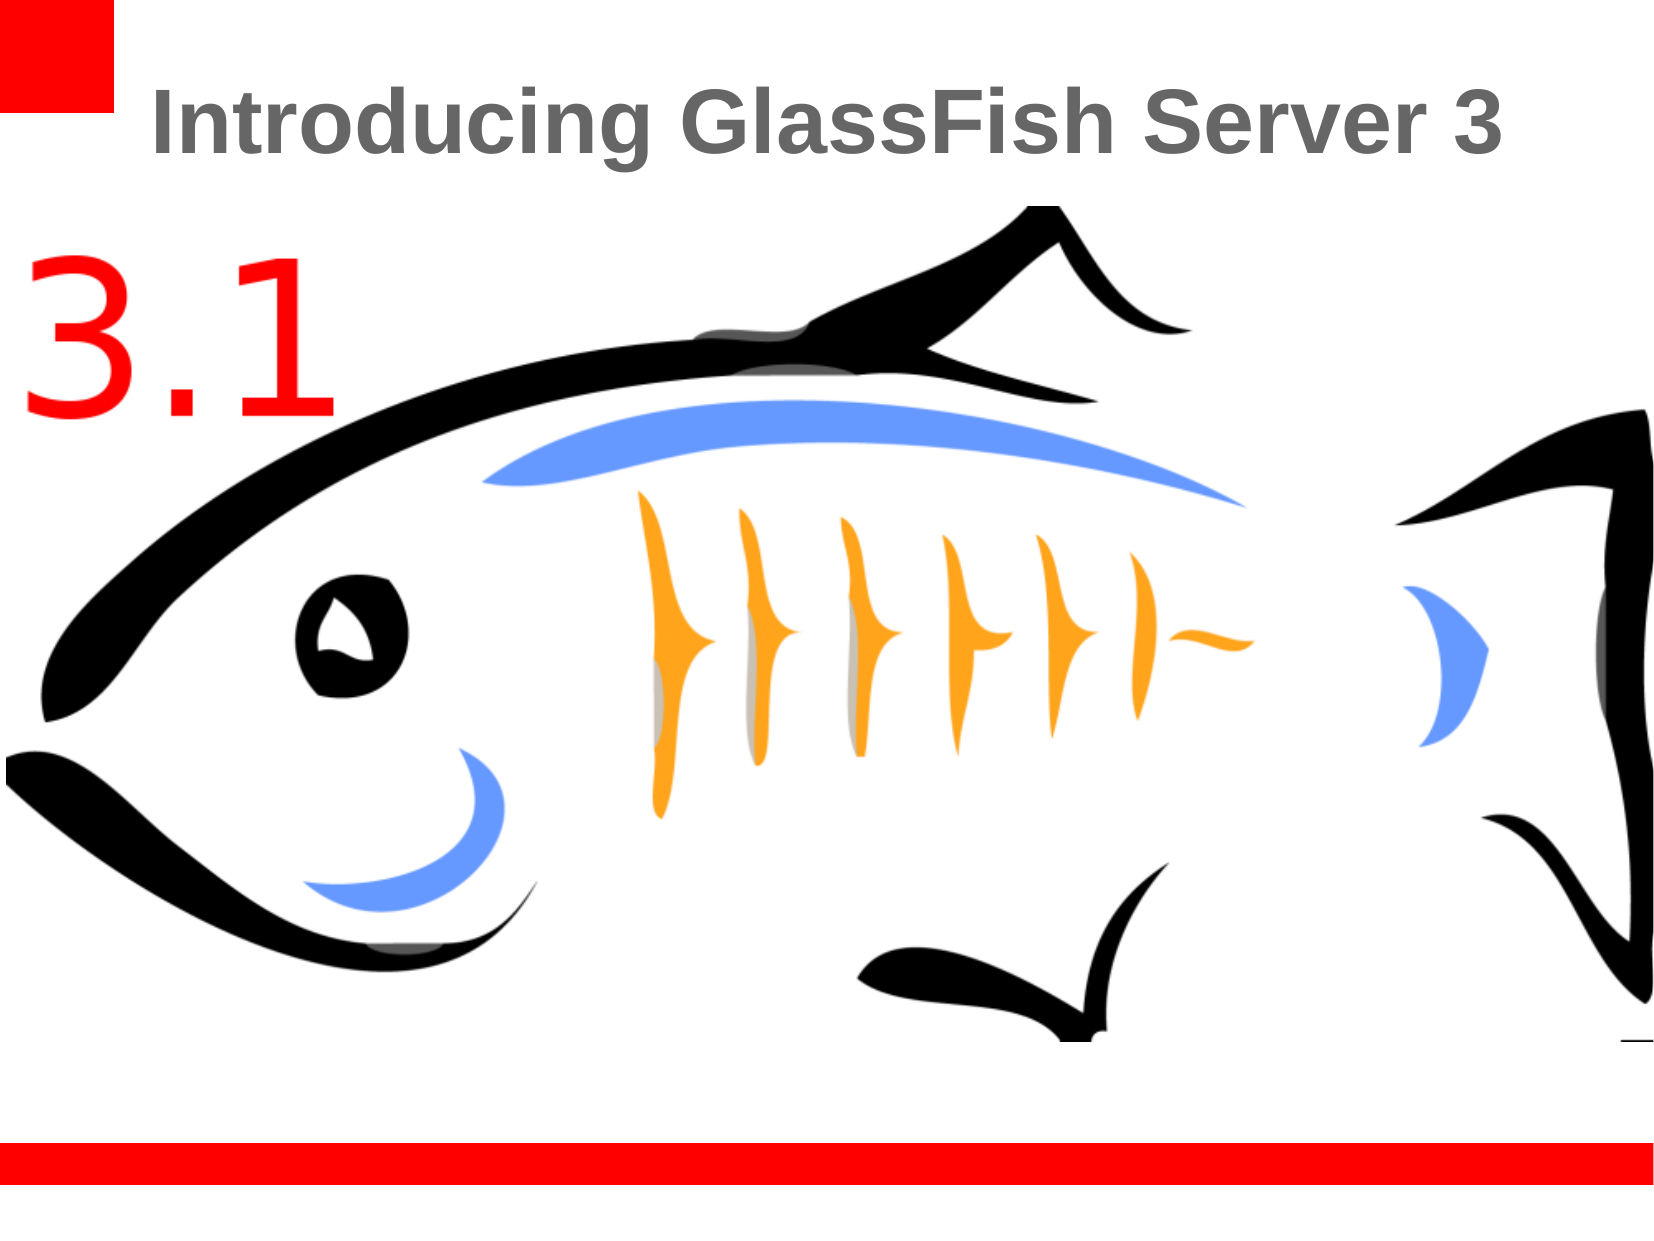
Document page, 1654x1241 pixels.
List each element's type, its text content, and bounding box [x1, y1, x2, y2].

picture [0, 1143, 1654, 1185]
picture [0, 0, 114, 113]
title Introducing GlassFish Server 3 [149, 31, 1595, 206]
picture [6, 206, 1654, 1042]
